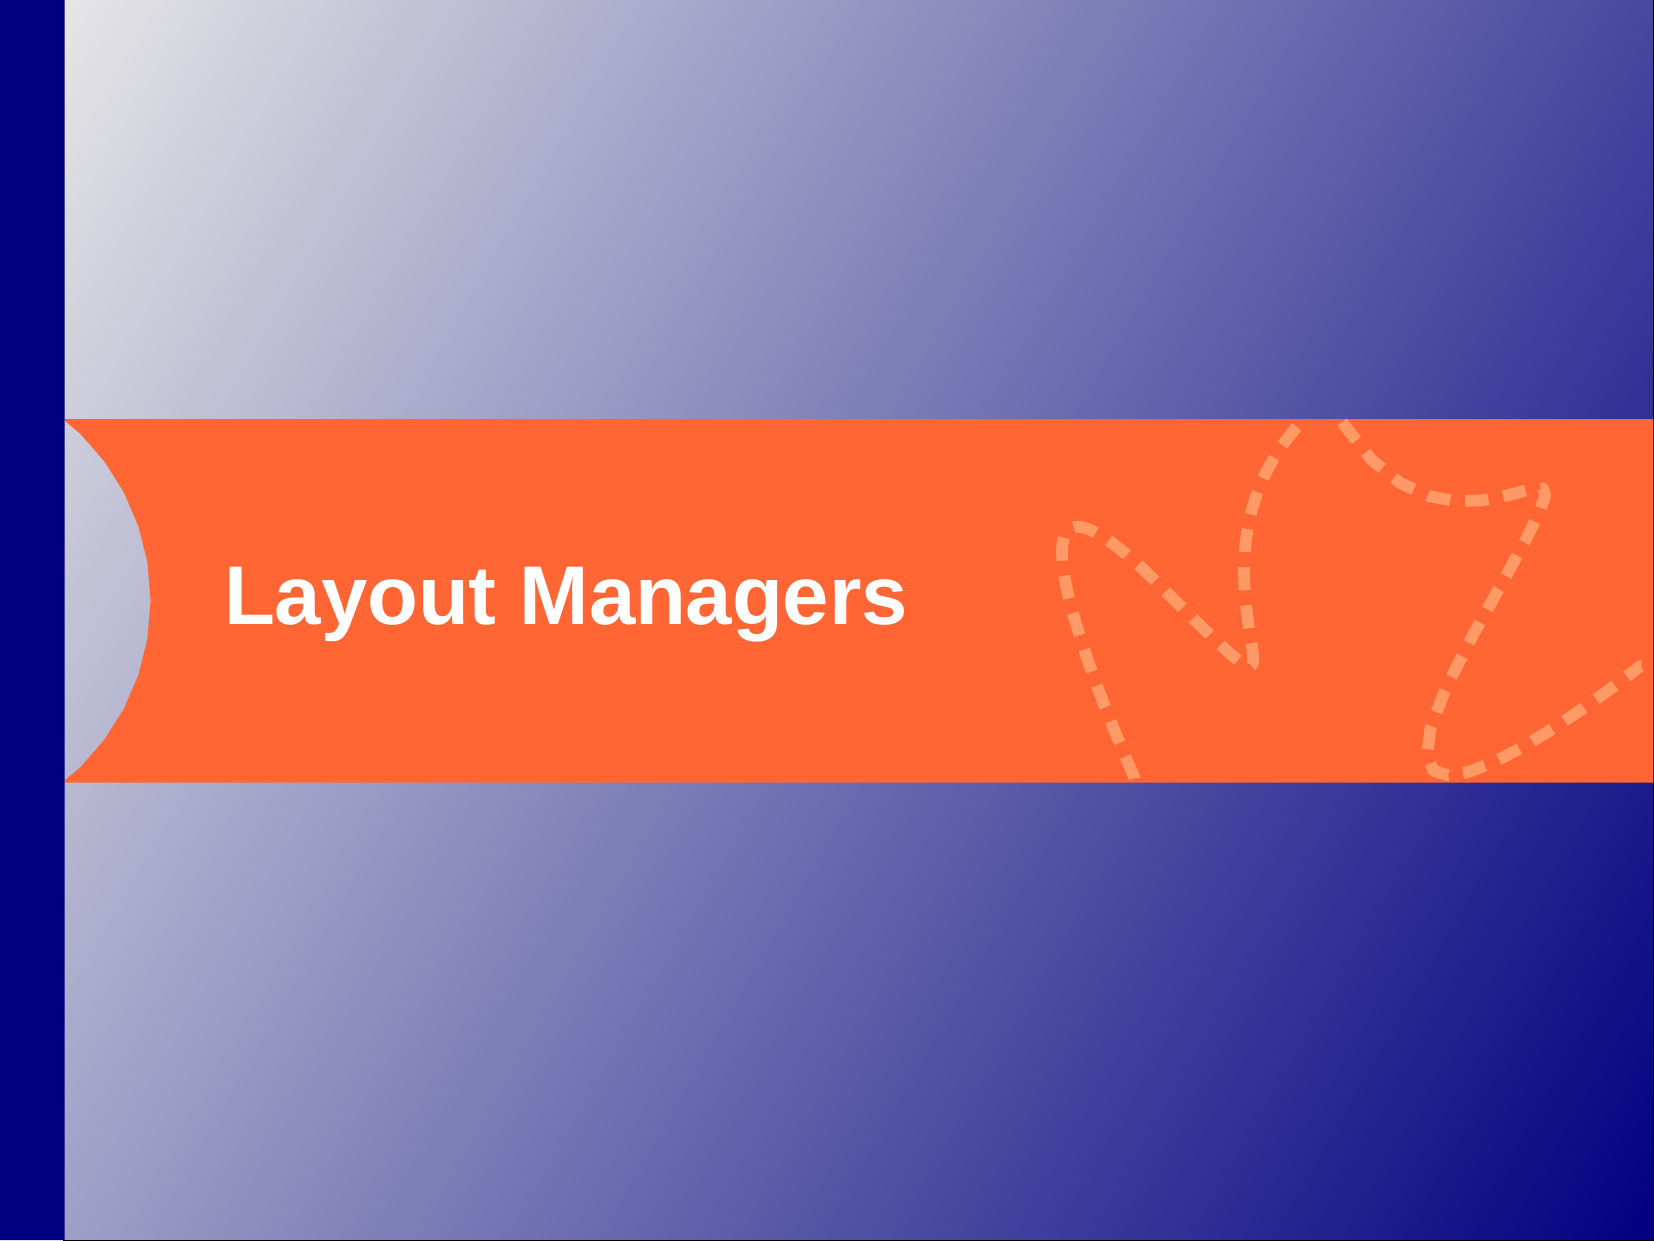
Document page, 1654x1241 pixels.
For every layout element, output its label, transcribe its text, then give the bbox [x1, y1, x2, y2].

title Layout Managers [224, 497, 1431, 704]
